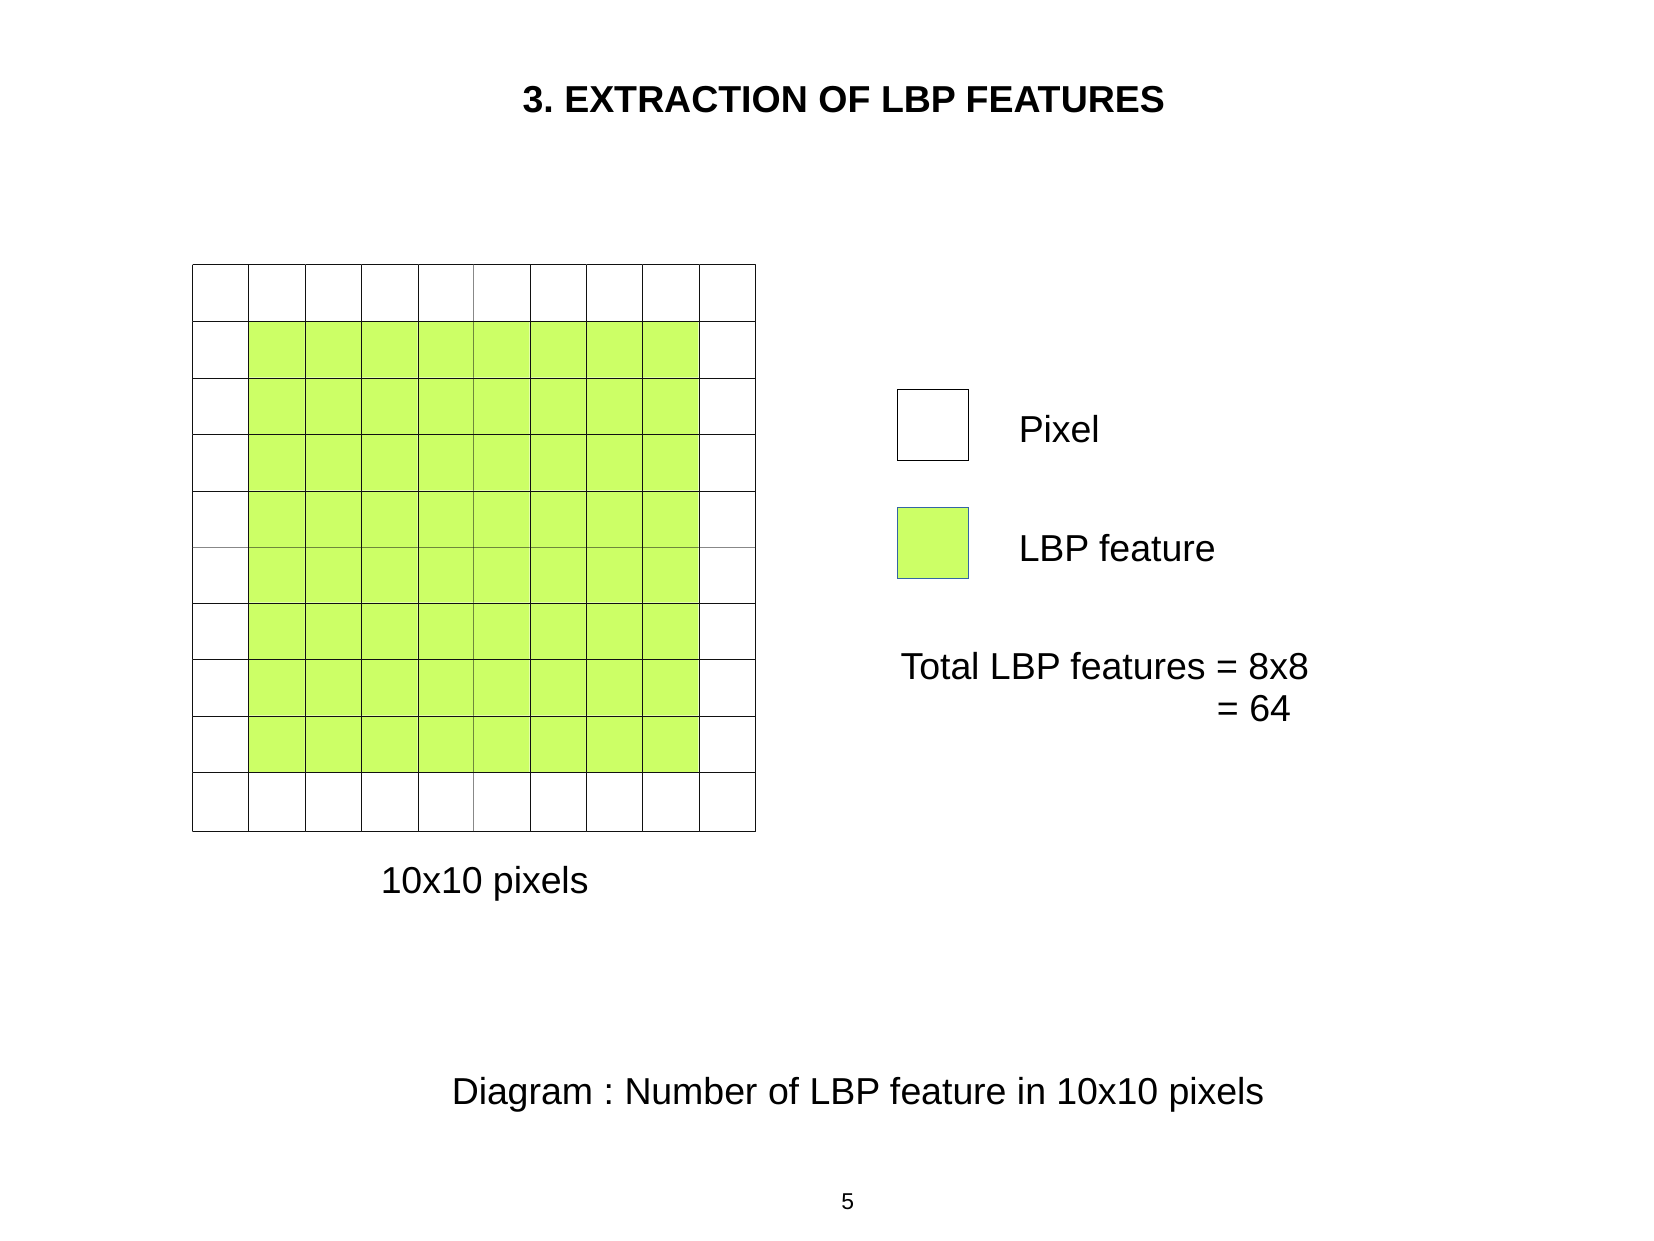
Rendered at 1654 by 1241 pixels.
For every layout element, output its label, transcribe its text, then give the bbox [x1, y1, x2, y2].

text_box 3. EXTRACTION OF LBP FEATURES [507, 70, 1371, 128]
text_box [897, 507, 969, 579]
text_box [897, 389, 969, 461]
text_box 10x10 pixels [366, 852, 638, 910]
text_box Pixel [1003, 401, 1312, 459]
text_box 5 [826, 1181, 886, 1222]
picture [188, 259, 760, 837]
text_box Diagram : Number of LBP feature in 10x10 pixels [437, 1062, 1335, 1162]
text_box LBP feature [1003, 519, 1312, 577]
text_box Total LBP features = 8x8 = 64 [885, 637, 1382, 779]
